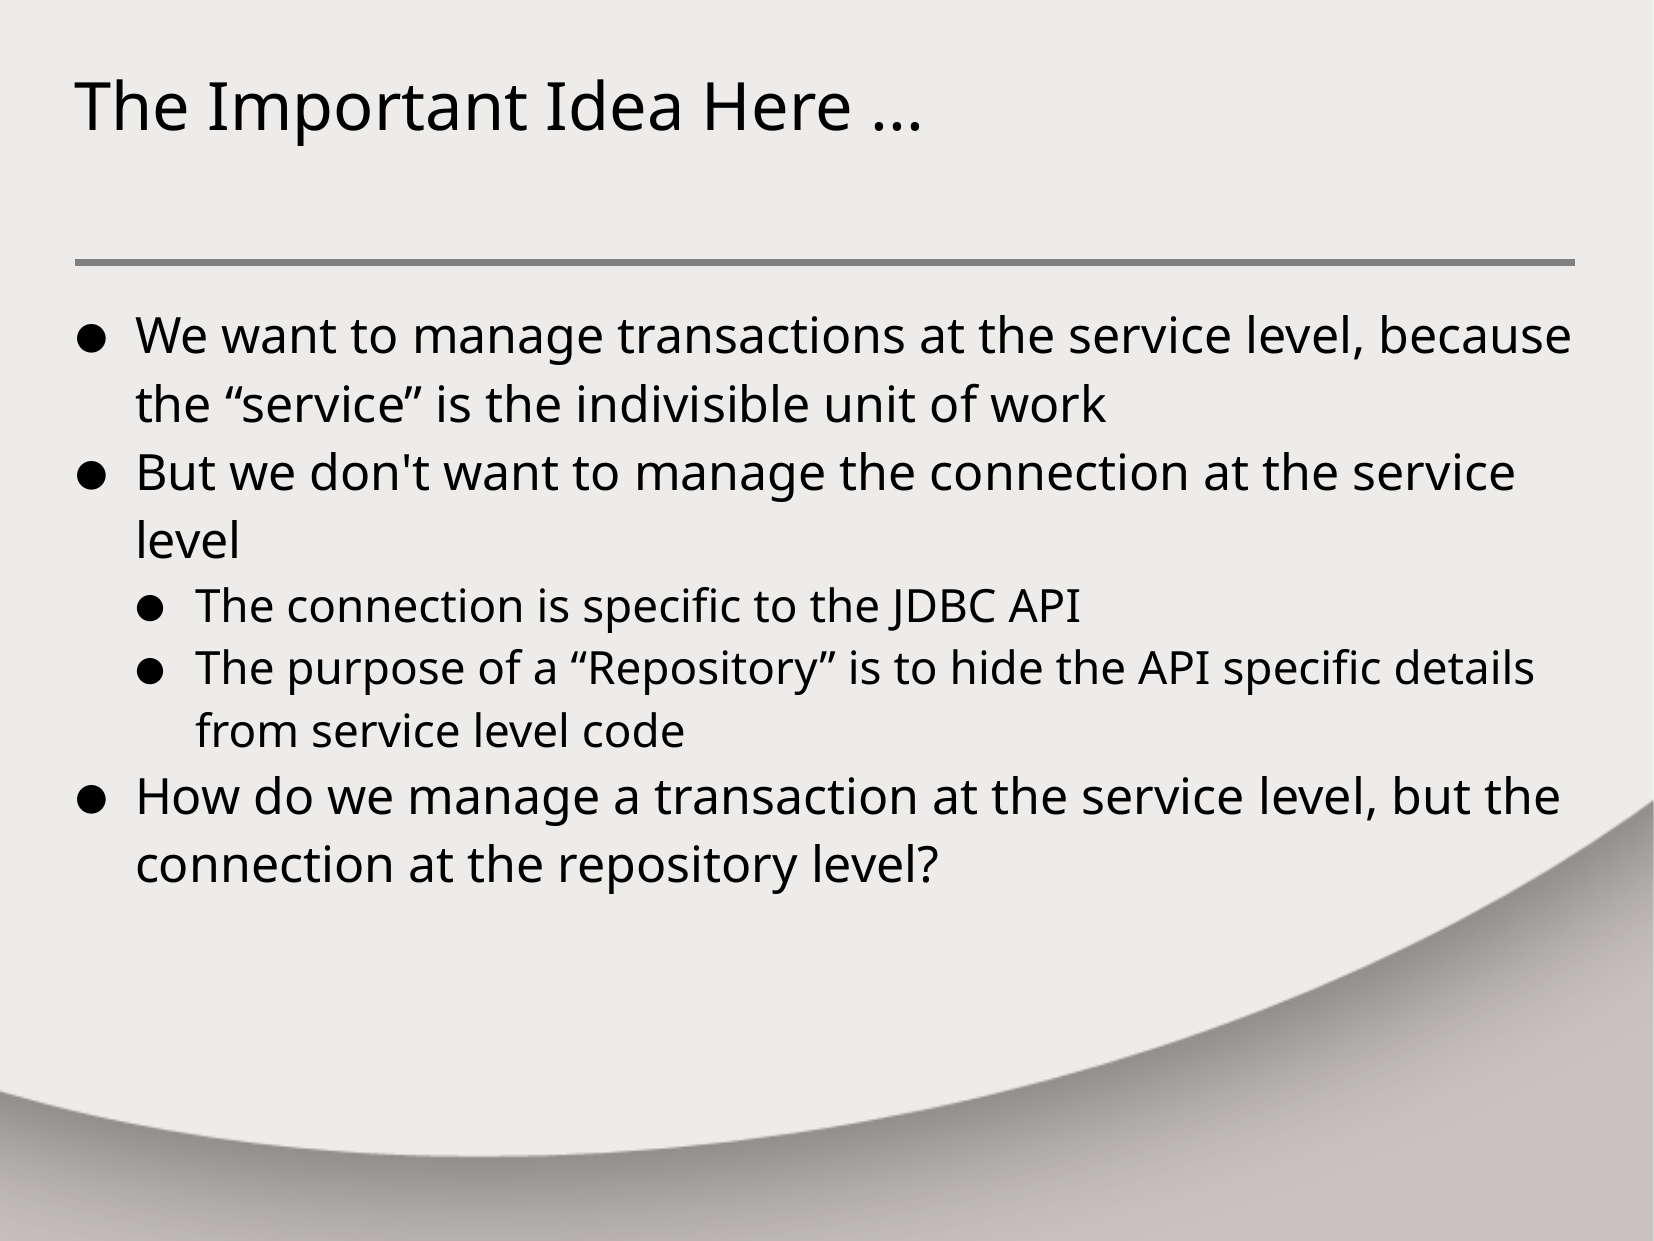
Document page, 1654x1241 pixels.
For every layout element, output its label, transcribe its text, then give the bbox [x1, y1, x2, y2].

list We want to manage transactions at the service level, because the “service” is the indivisible unit of work But we don't want to manage the connection at the service level The connection is specific to the JDBC API The purpose of a “Repository” is to hide the API specific details from service level code How do we manage a transaction at the service level, but the connection at the repository level? [75, 300, 1576, 1163]
picture [0, 0, 1654, 1241]
title The Important Idea Here ... [74, 75, 1575, 226]
